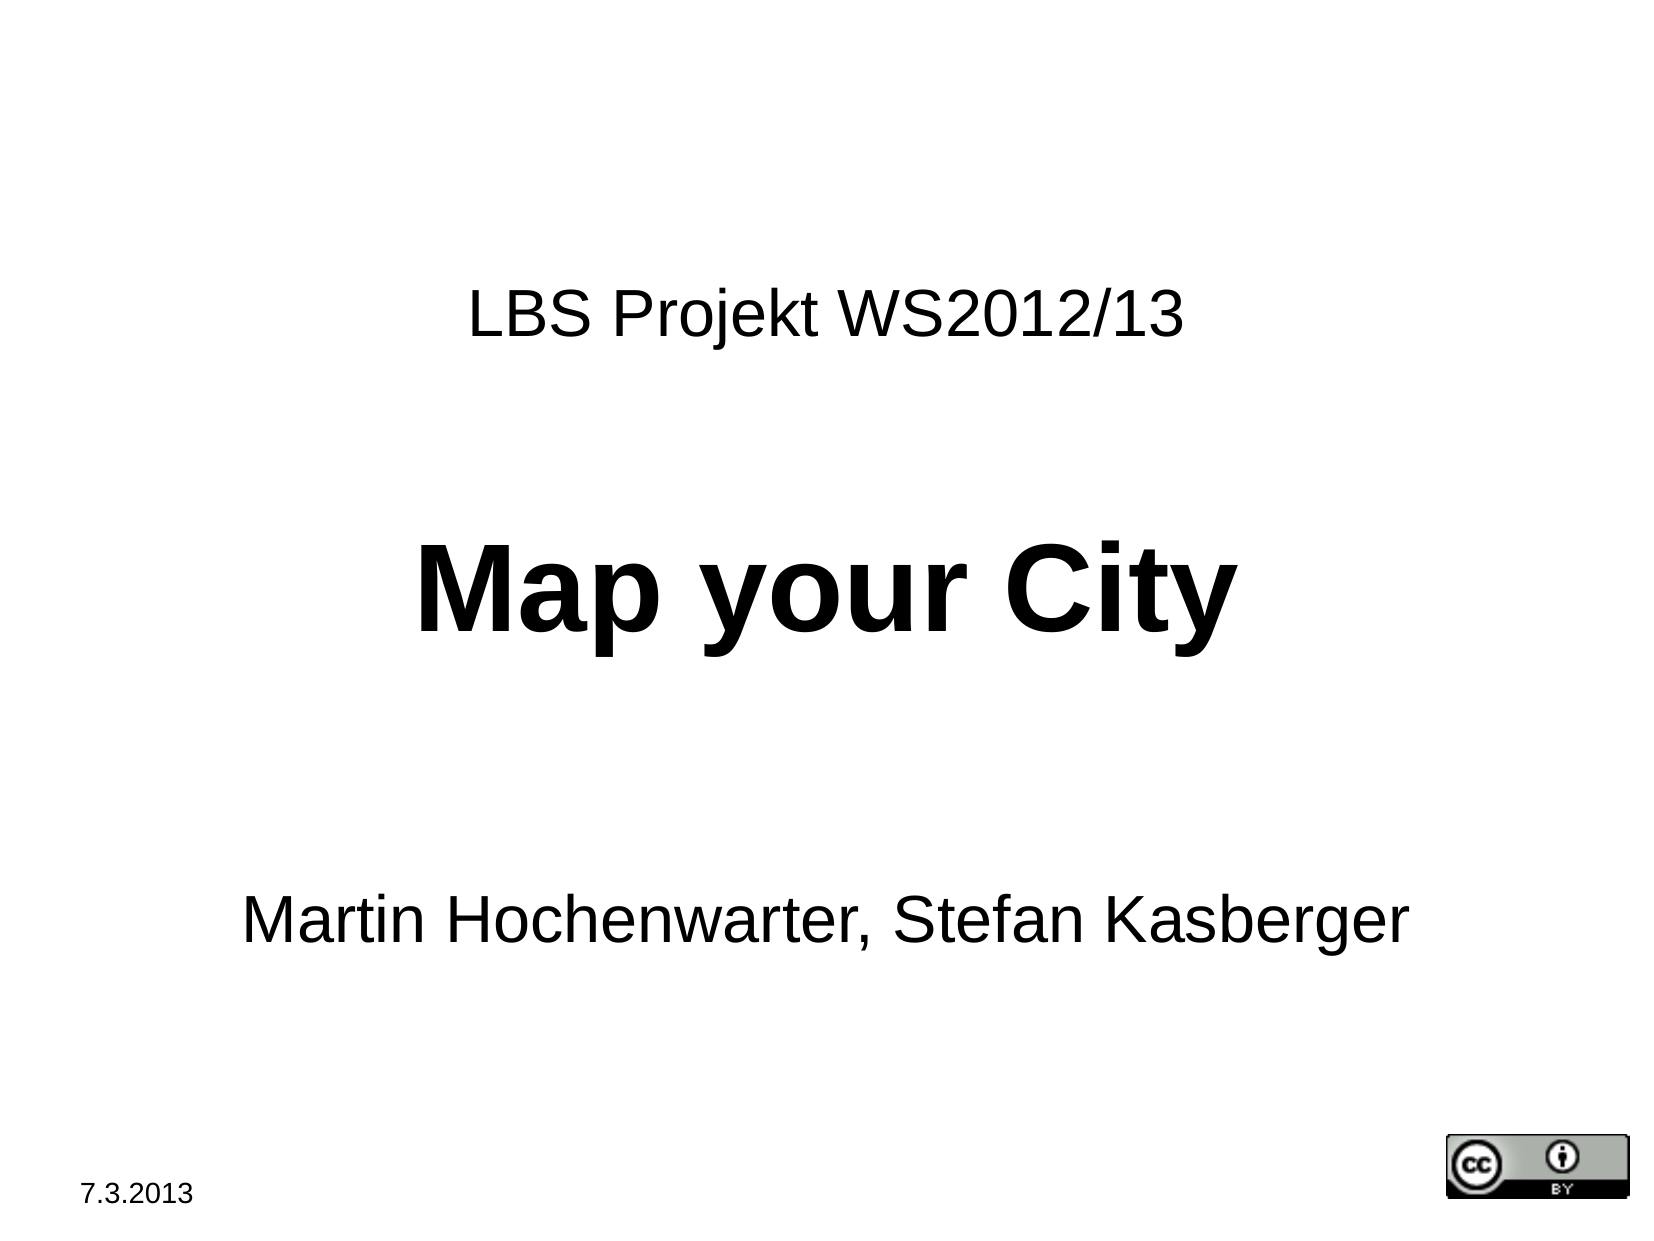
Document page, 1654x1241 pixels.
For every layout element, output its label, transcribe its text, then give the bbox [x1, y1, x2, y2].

subtitle LBS Projekt WS2012/13 Map your City Martin Hochenwarter, Stefan Kasberger [82, 207, 1571, 1026]
text_box 7.3.2013 [64, 1169, 727, 1217]
picture [1446, 1134, 1630, 1199]
